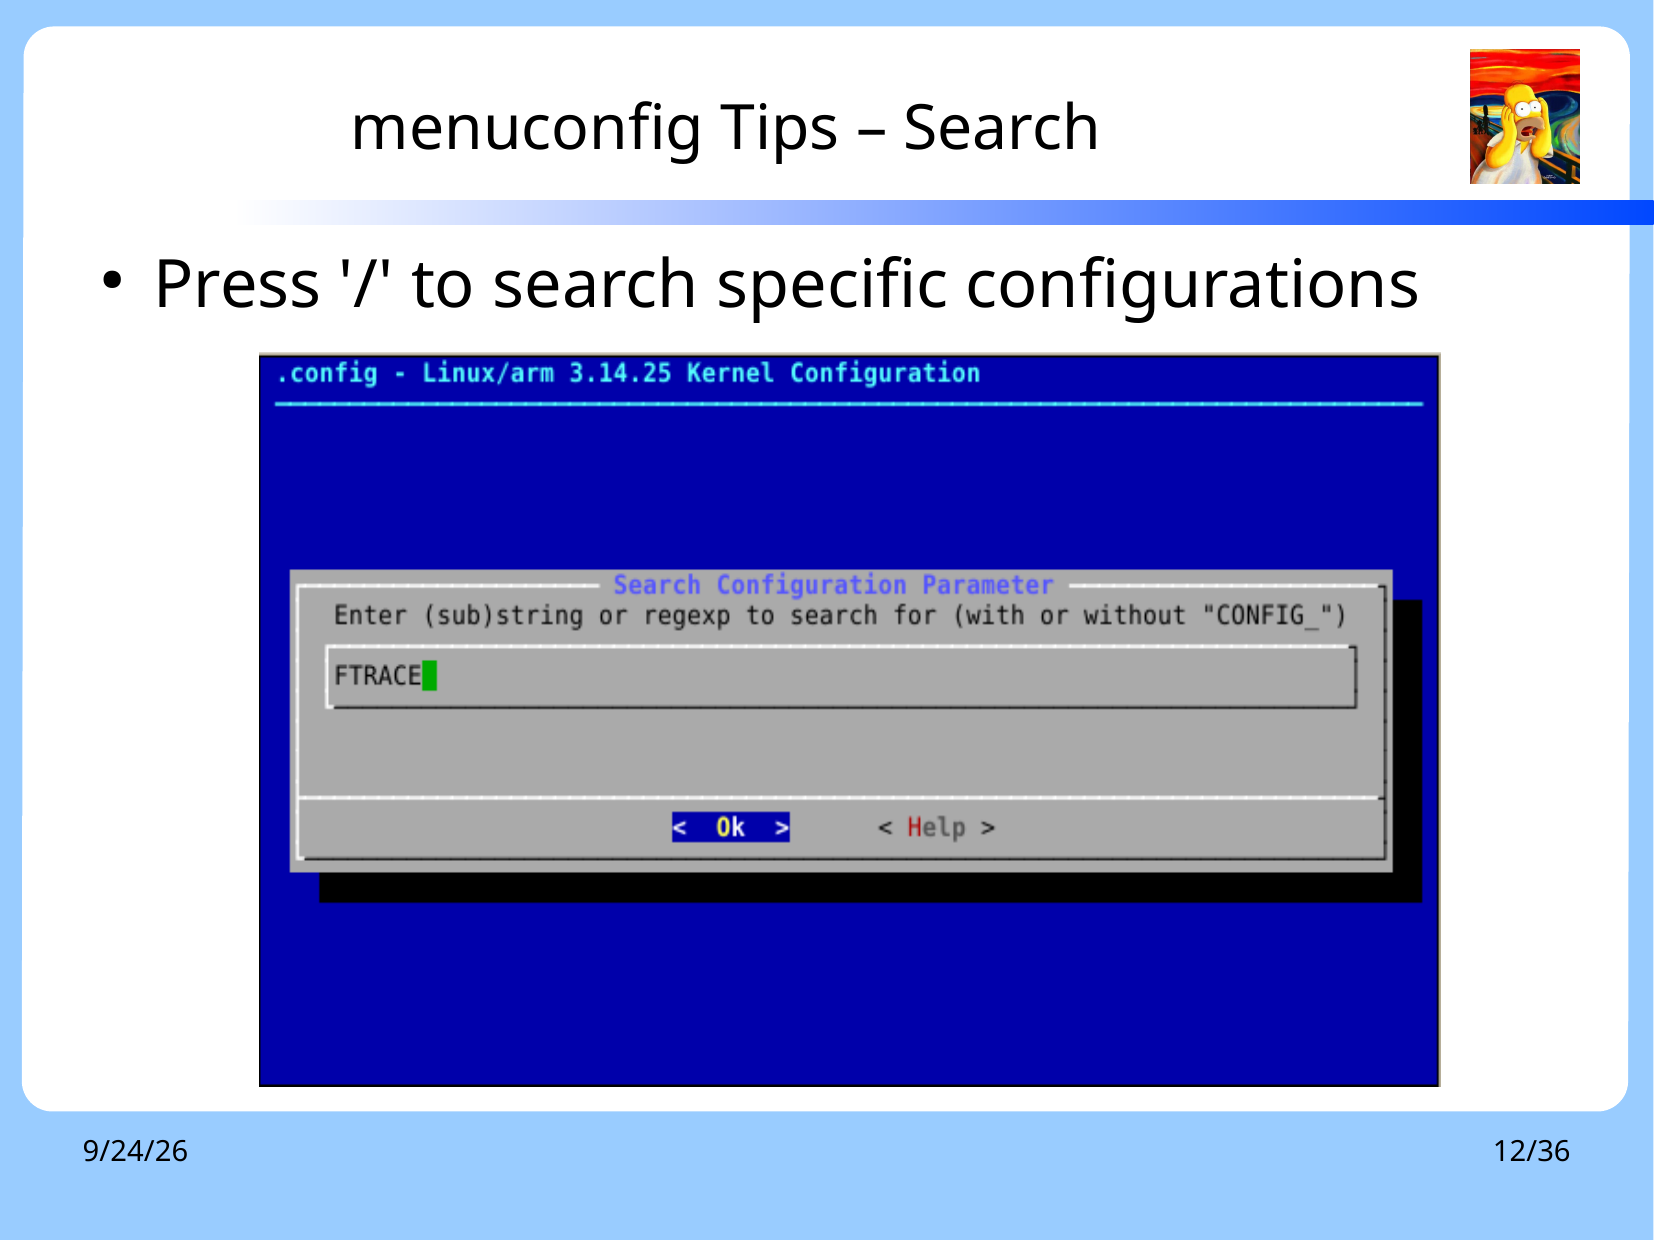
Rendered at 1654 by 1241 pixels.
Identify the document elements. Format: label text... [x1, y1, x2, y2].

picture [1470, 49, 1580, 184]
list Press '/' to search specific configurations [82, 236, 1571, 1055]
picture [259, 352, 1441, 1087]
title menuconfig Tips – Search [82, 49, 1371, 201]
